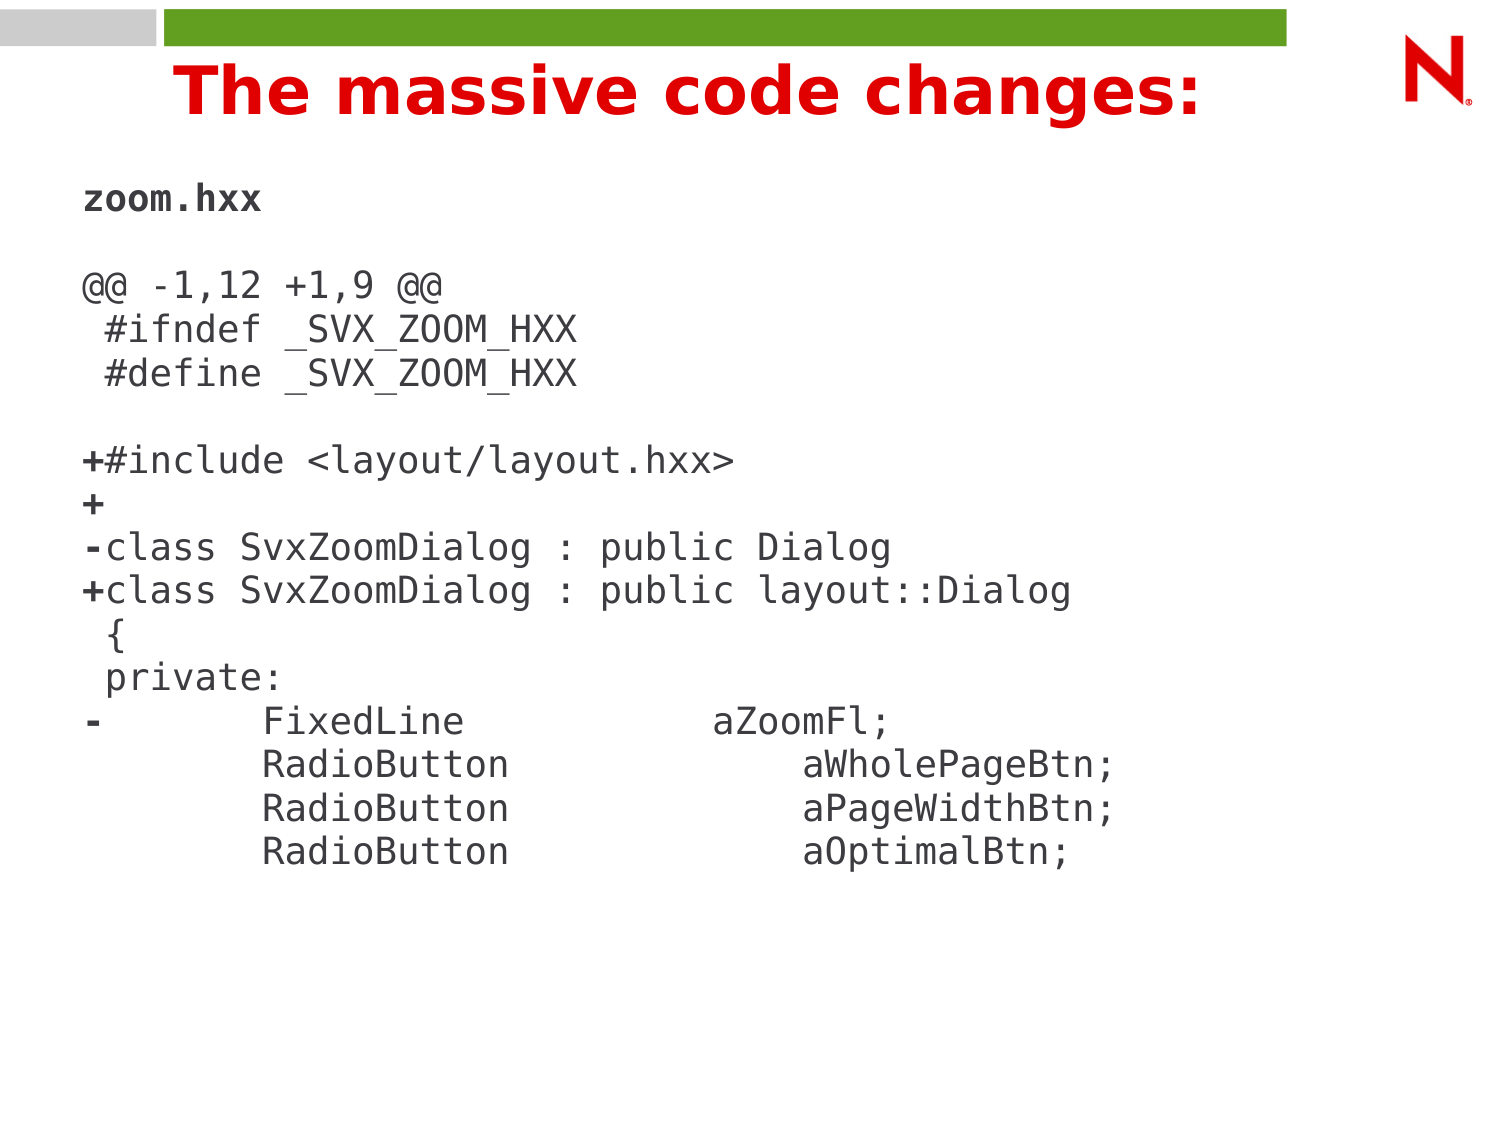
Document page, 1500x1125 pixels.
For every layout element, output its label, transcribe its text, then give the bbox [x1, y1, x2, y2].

picture [1403, 32, 1473, 107]
text_box zoom.hxx @@ -1,12 +1,9 @@ #ifndef _SVX_ZOOM_HXX #define _SVX_ZOOM_HXX +#include <layout/layout.hxx> + -class SvxZoomDialog : public Dialog +class SvxZoomDialog : public layout::Dialog { private: - FixedLine aZoomFl; RadioButton aWholePageBtn; RadioButton aPageWidthBtn; RadioButton aOptimalBtn; [82, 177, 1500, 961]
title The massive code changes: [173, 41, 1405, 144]
